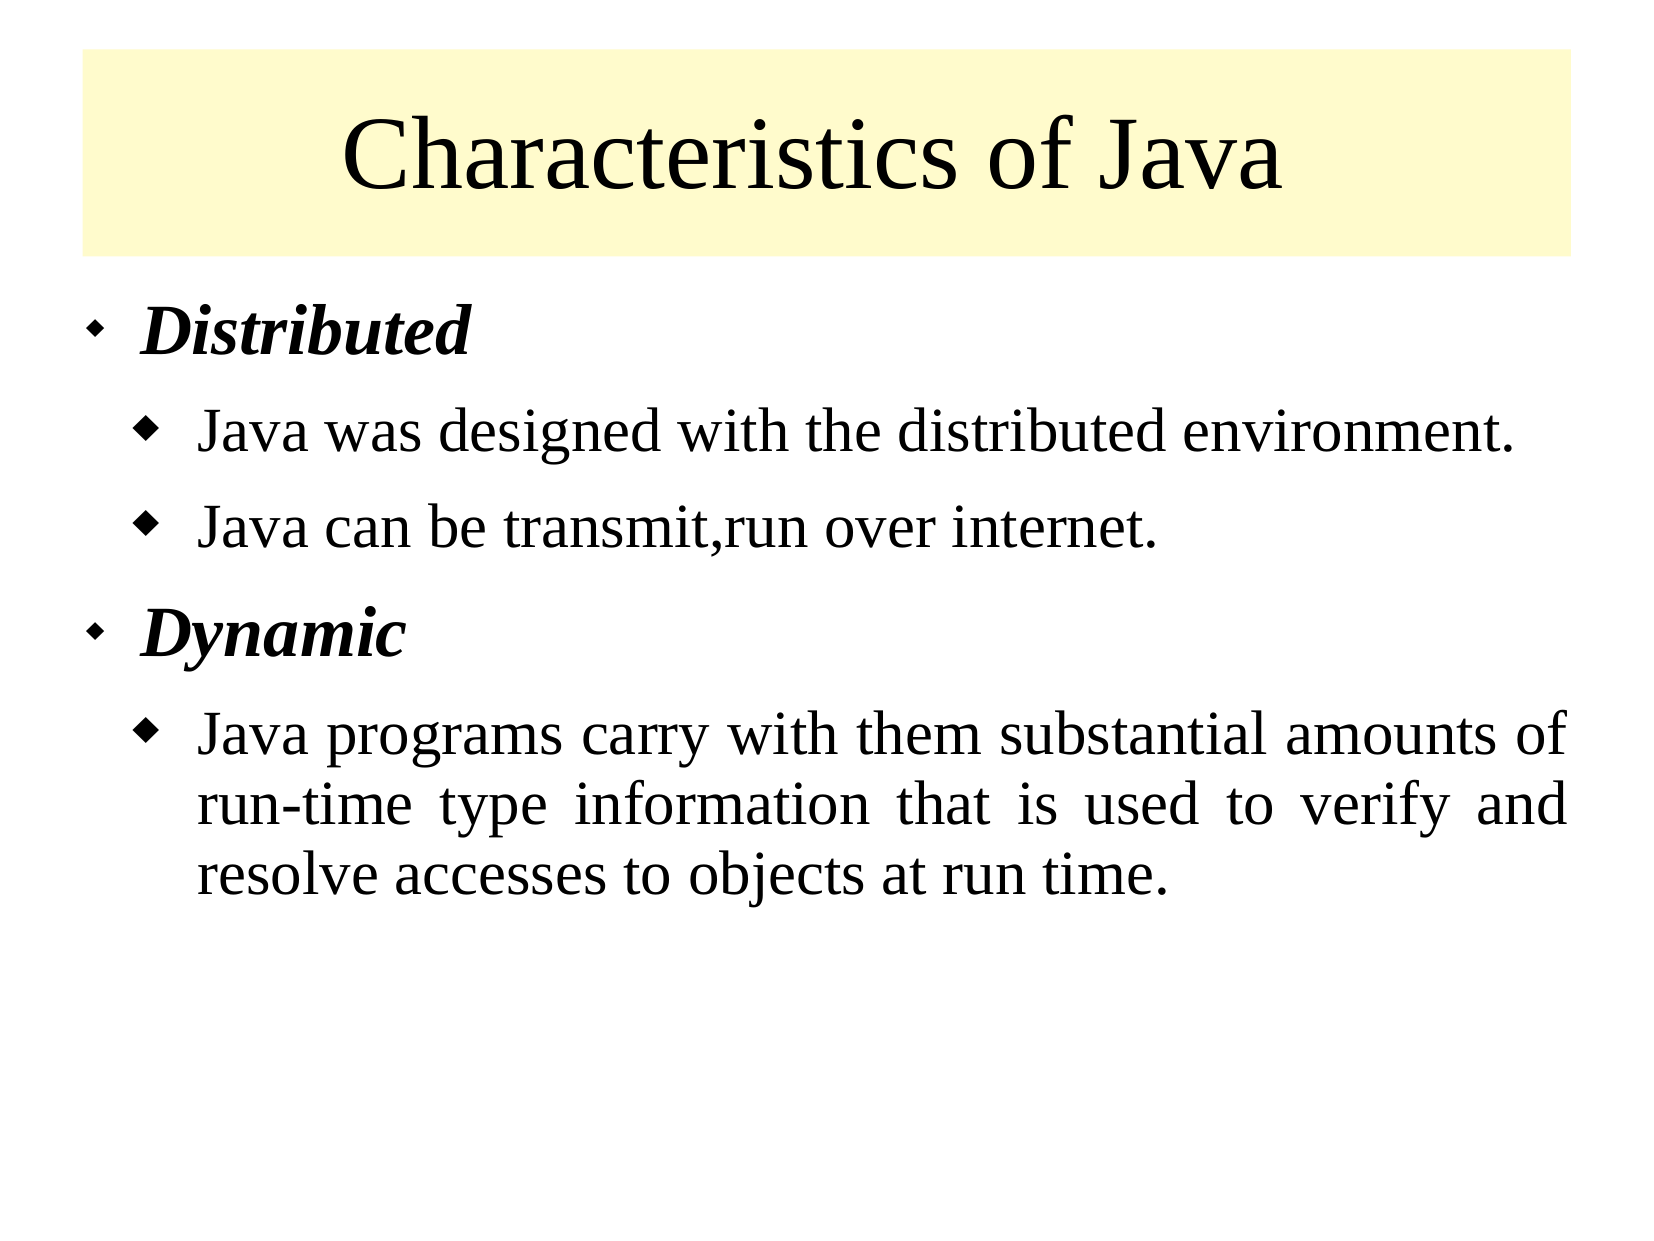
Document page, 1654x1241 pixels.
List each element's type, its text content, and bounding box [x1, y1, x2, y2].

list Distributed Java was designed with the distributed environment. Java can be transmit,run over internet. Dynamic Java programs carry with them substantial amounts of run-time type information that is used to verify and resolve accesses to objects at run time. [82, 290, 1571, 1010]
title Characteristics of Java [82, 49, 1571, 257]
